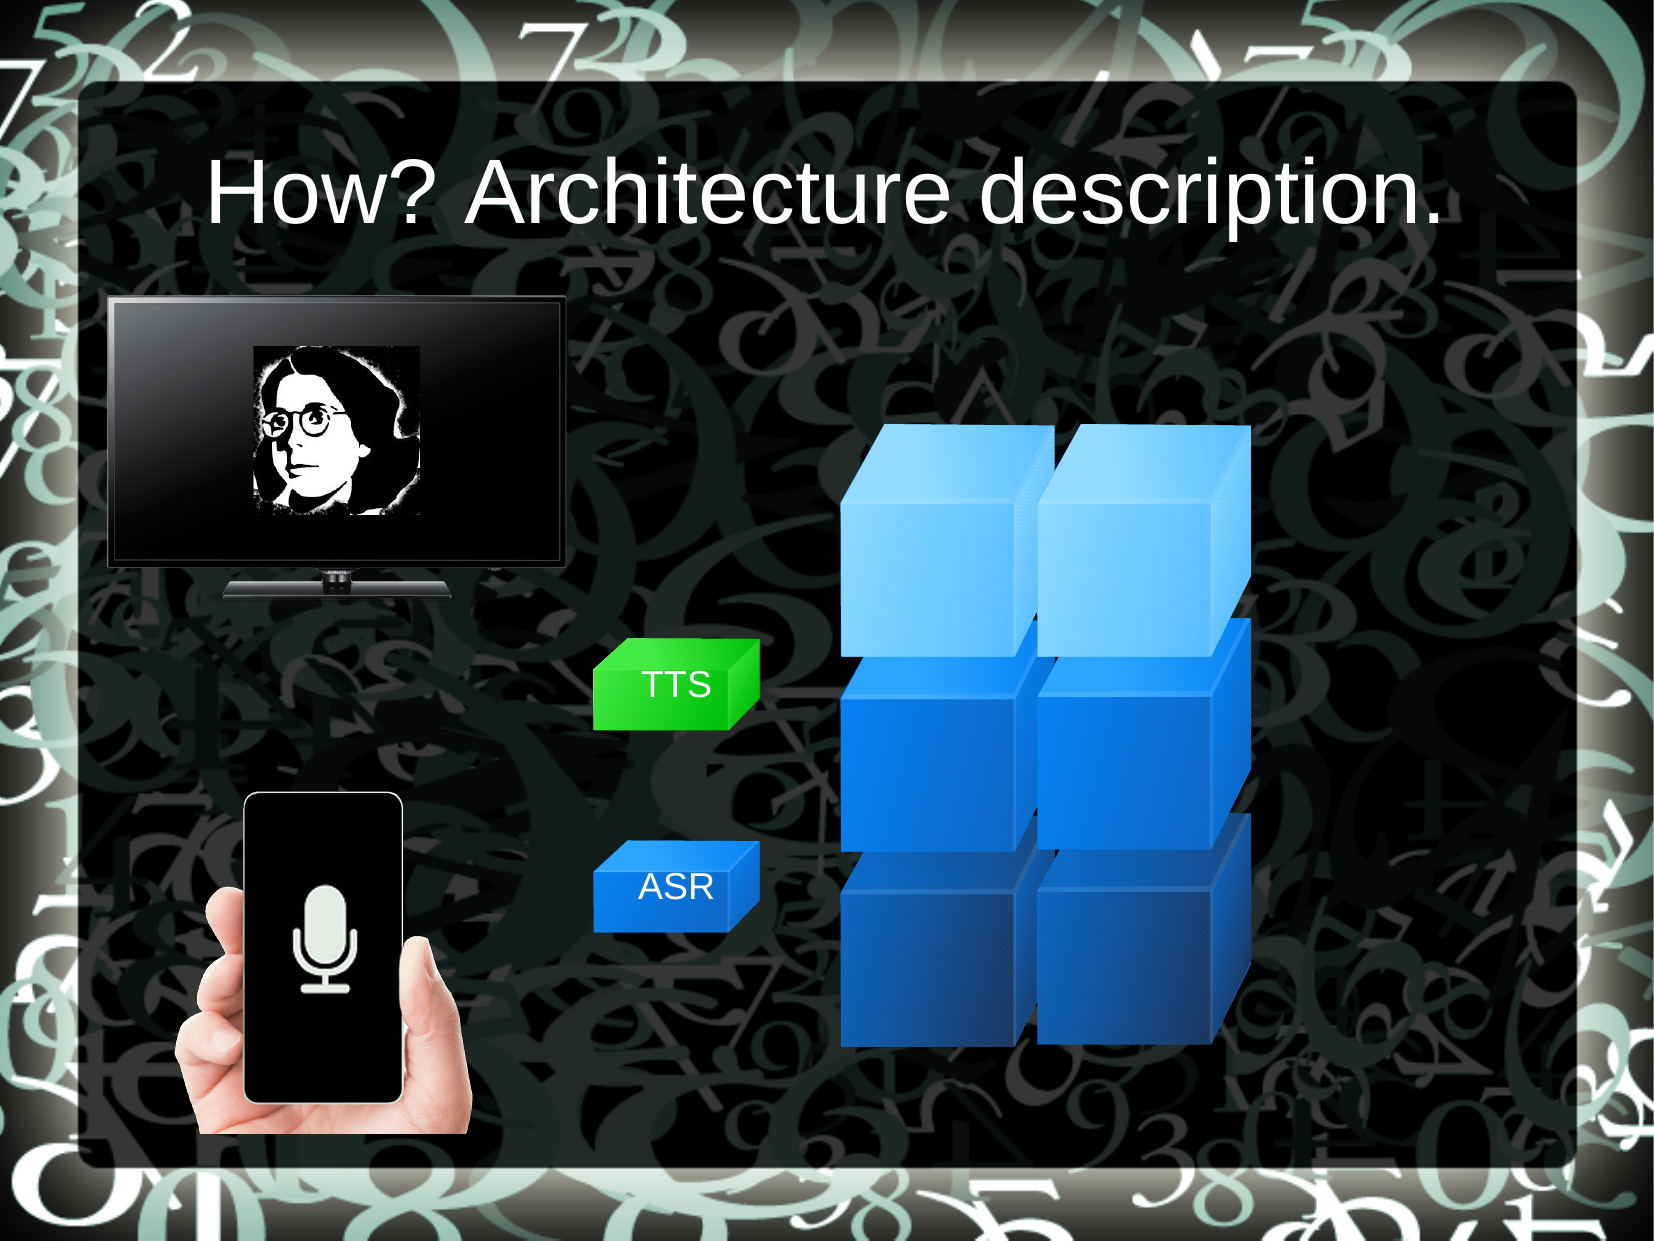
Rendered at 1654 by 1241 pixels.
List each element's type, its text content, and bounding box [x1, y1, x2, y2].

title How? Architecture description. [82, 103, 1571, 281]
picture [0, 0, 1654, 1241]
